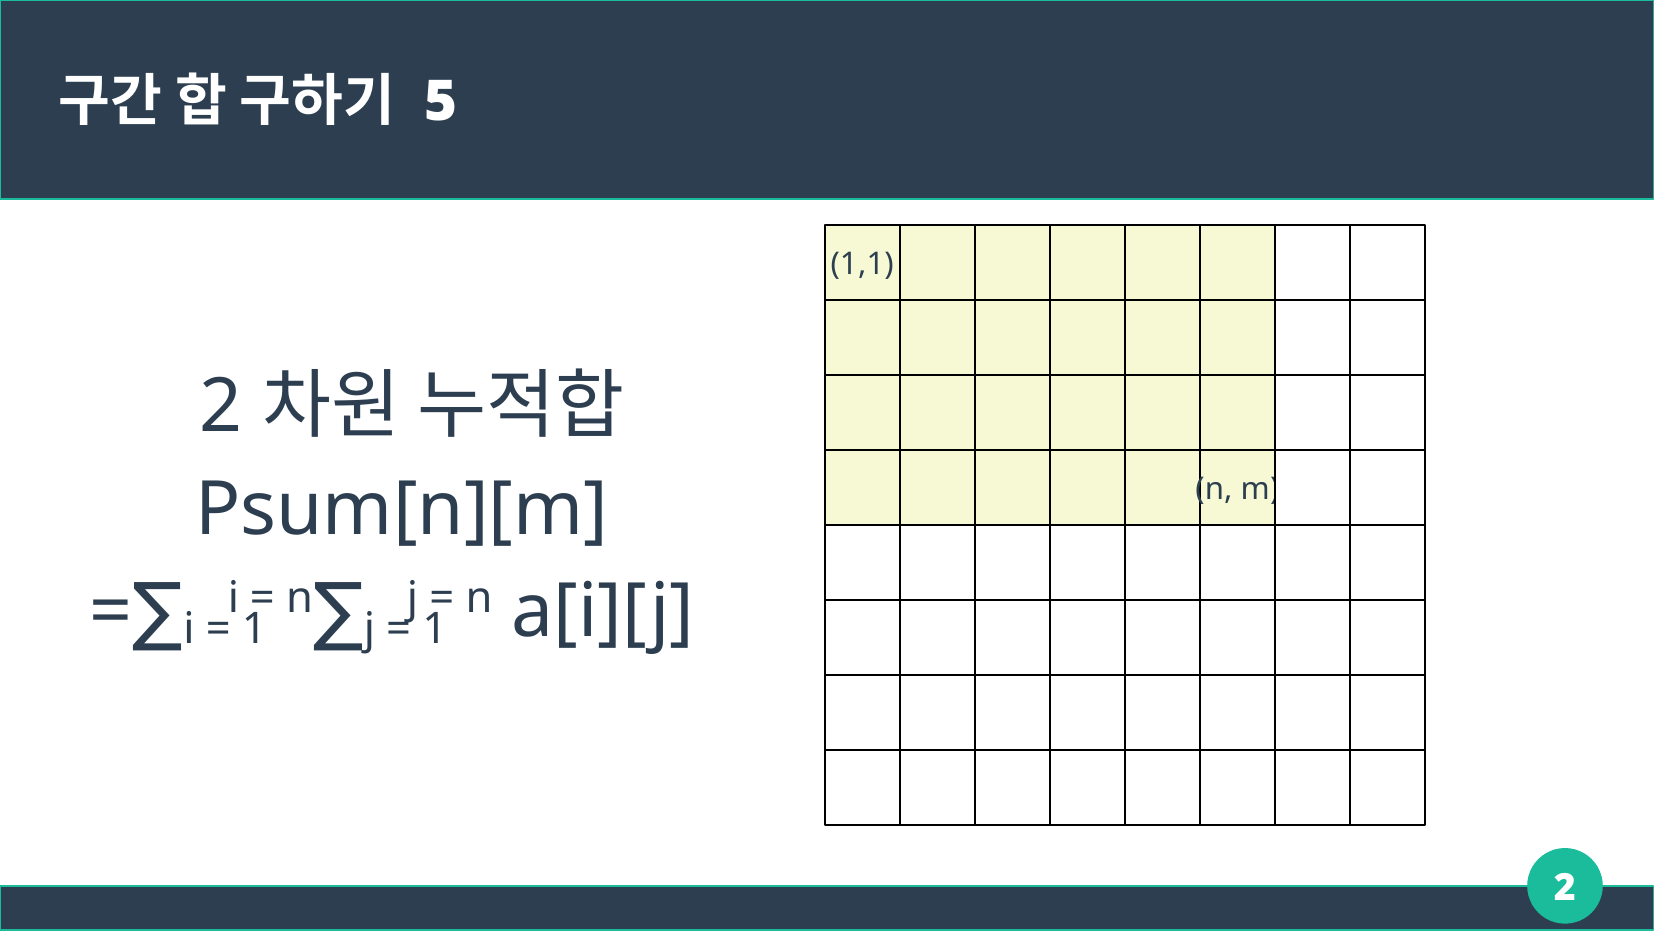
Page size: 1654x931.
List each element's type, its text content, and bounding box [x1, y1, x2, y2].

text_box 2차원 누적합 Psum[n][m] =∑i = 1 i = n∑j = 1 j = n a[i][j] [75, 337, 751, 666]
title 구간 합 구하기 5 [59, 37, 1595, 156]
text_box [825, 225, 1426, 826]
text_box (1,1) [825, 225, 900, 300]
text_box (n, m) [1200, 450, 1275, 525]
